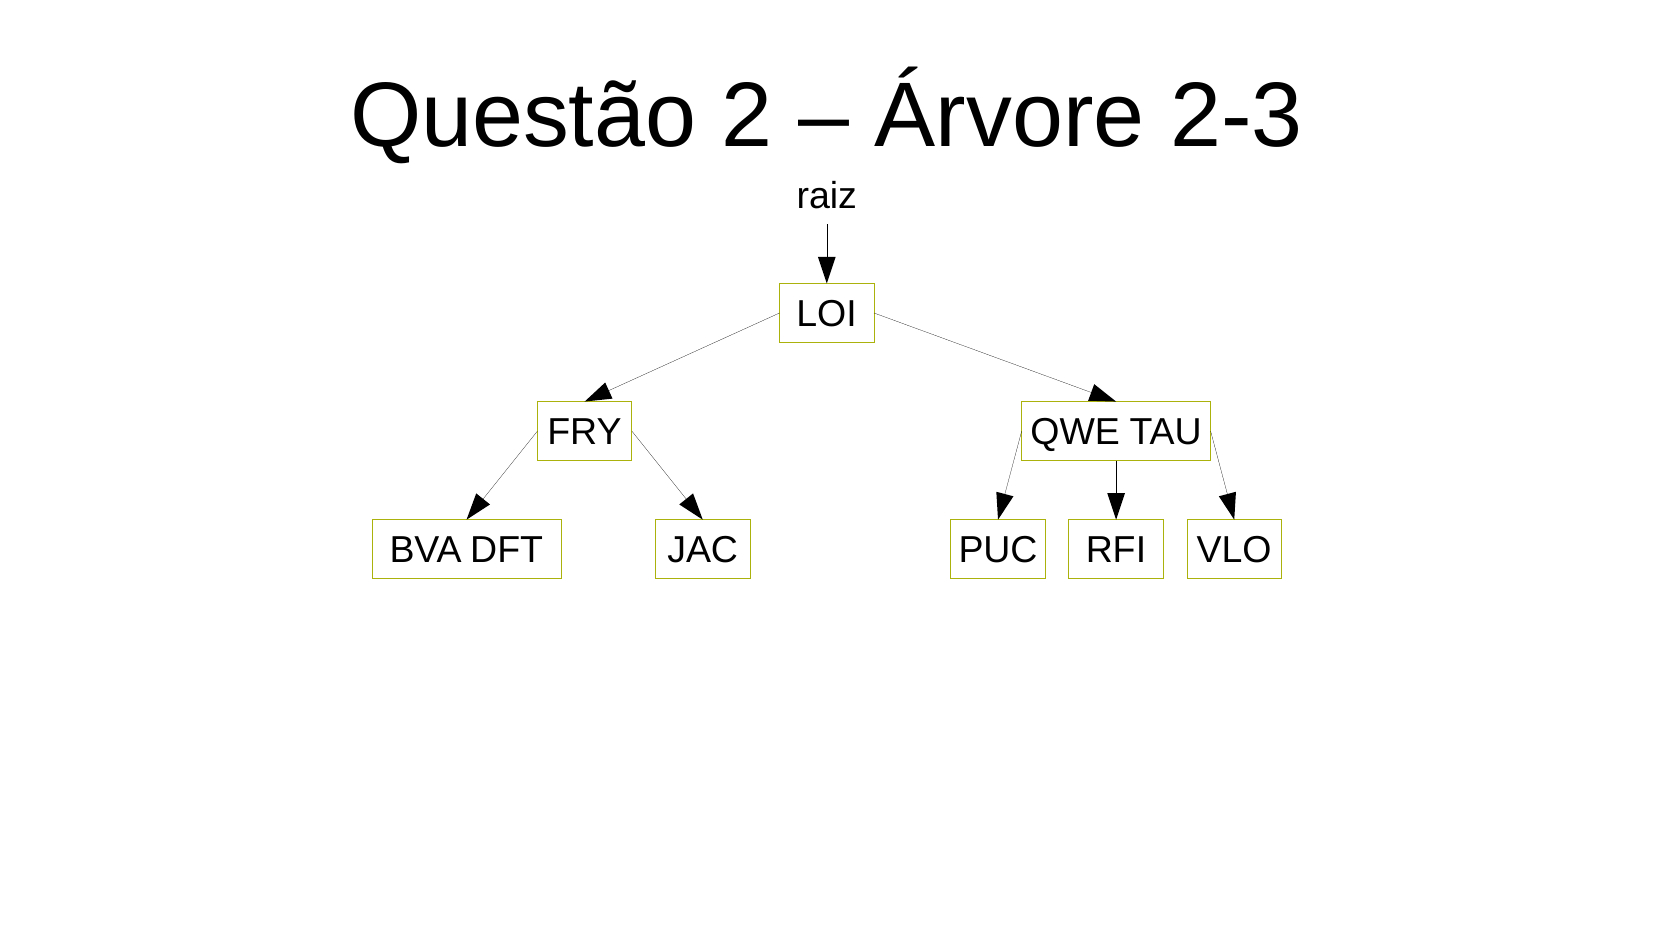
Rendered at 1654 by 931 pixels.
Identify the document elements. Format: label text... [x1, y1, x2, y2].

text_box JAC [655, 519, 751, 579]
title Questão 2 – Árvore 2-3 [82, 37, 1571, 193]
text_box QWE TAU [1021, 401, 1211, 461]
text_box PUC [950, 519, 1046, 579]
text_box BVA DFT [372, 519, 562, 579]
text_box FRY [537, 401, 632, 461]
text_box LOI [779, 283, 875, 343]
text_box VLO [1187, 519, 1282, 579]
text_box RFI [1068, 519, 1164, 579]
text_box raiz [781, 167, 872, 225]
